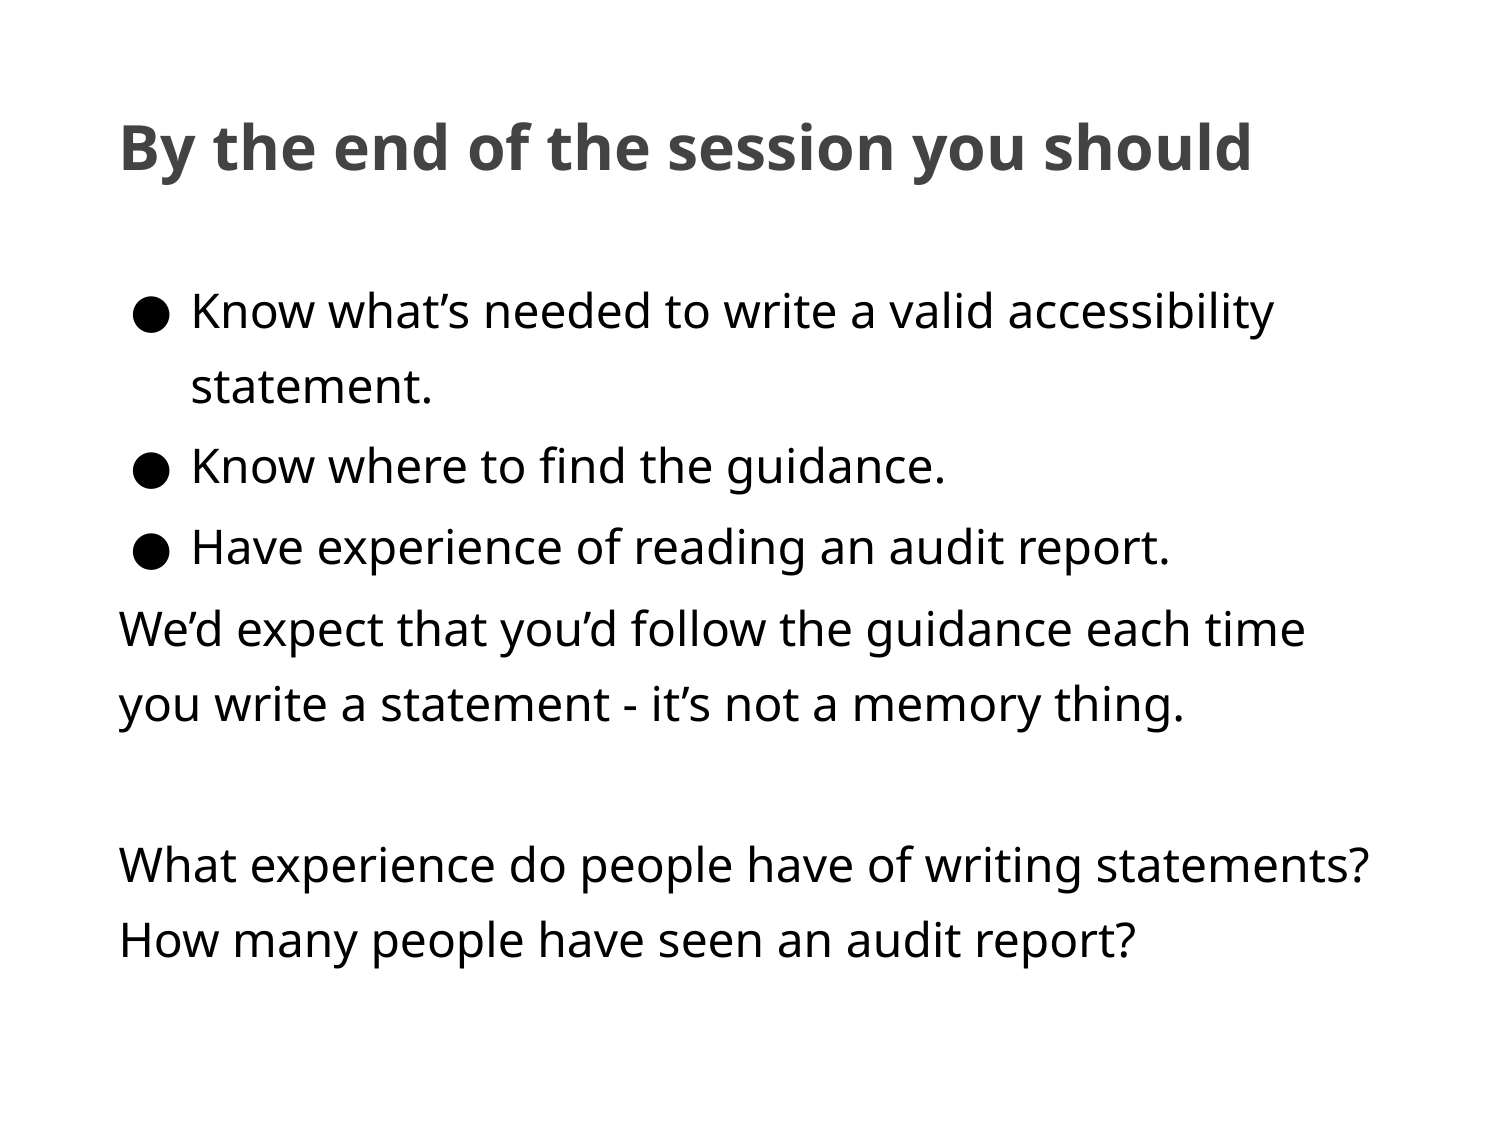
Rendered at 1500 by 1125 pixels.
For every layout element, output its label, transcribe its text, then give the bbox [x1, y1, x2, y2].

title By the end of the session you should [103, 89, 1397, 215]
list Know what’s needed to write a valid accessibility statement. Know where to find the guidance. Have experience of reading an audit report. We’d expect that you’d follow the guidance each time you write a statement - it’s not a memory thing. What experience do people have of writing statements? How many people have seen an audit report? [103, 252, 1397, 1000]
